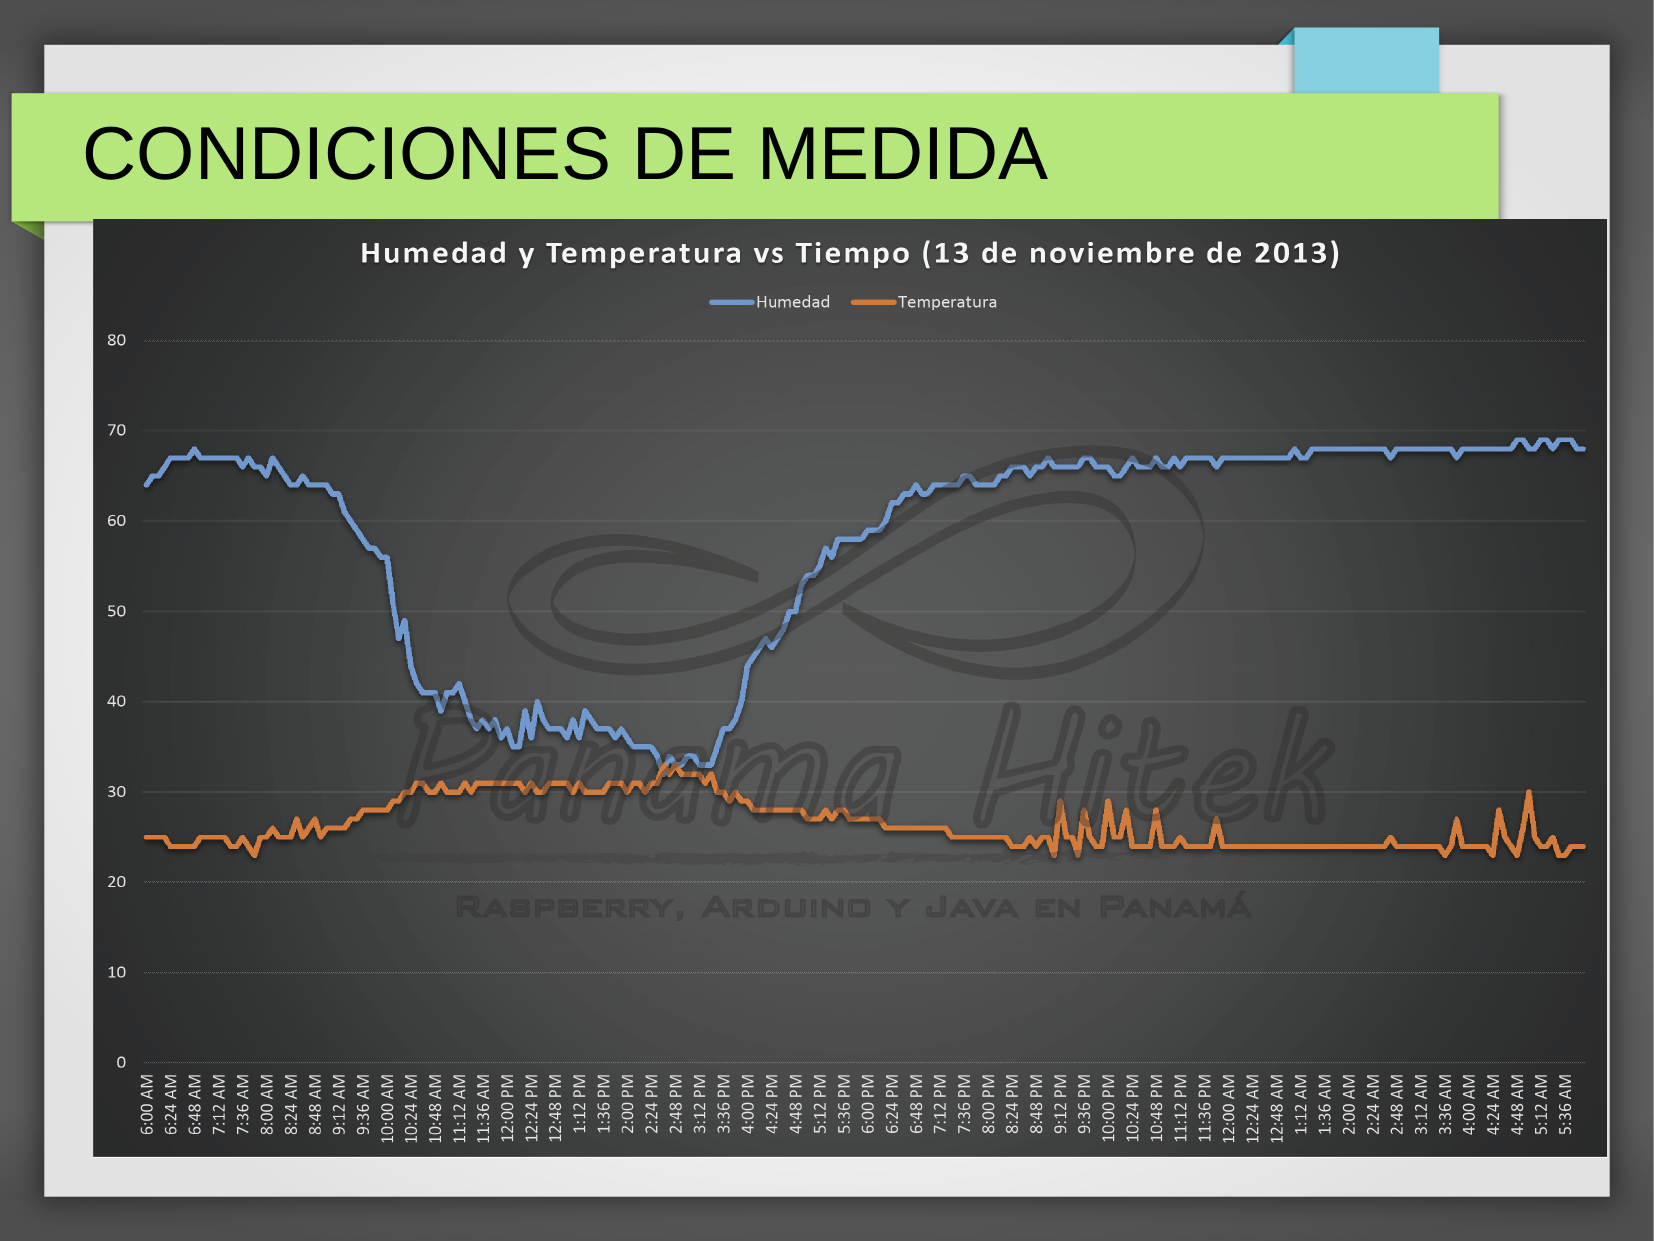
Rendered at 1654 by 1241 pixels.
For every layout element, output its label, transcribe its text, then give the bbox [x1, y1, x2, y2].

title CONDICIONES DE MEDIDA [82, 94, 1264, 213]
picture [0, 0, 1654, 1241]
